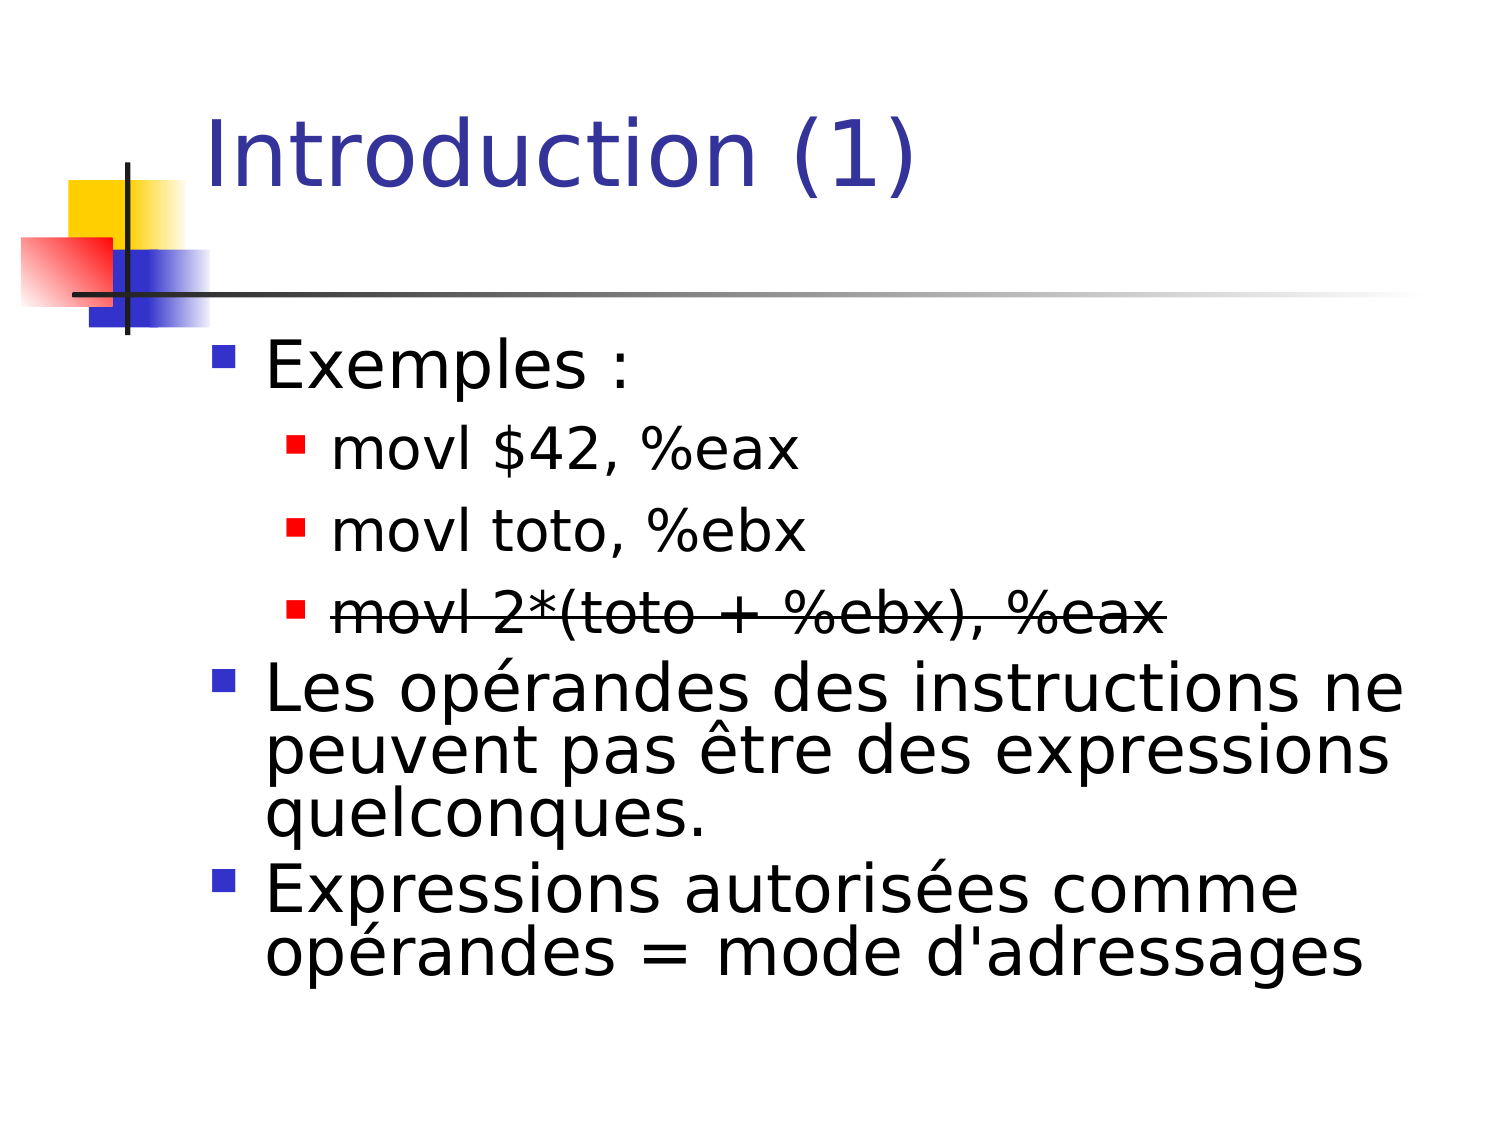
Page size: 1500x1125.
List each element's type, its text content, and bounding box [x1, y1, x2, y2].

title Introduction (1) [188, 27, 1467, 283]
list Exemples : movl $42, %eax movl toto, %ebx movl 2*(toto + %ebx), %eax Les opérandes des instructions ne peuvent pas être des expressions quelconques. Expressions autorisées comme opérandes = mode d'adressages [193, 330, 1469, 1021]
